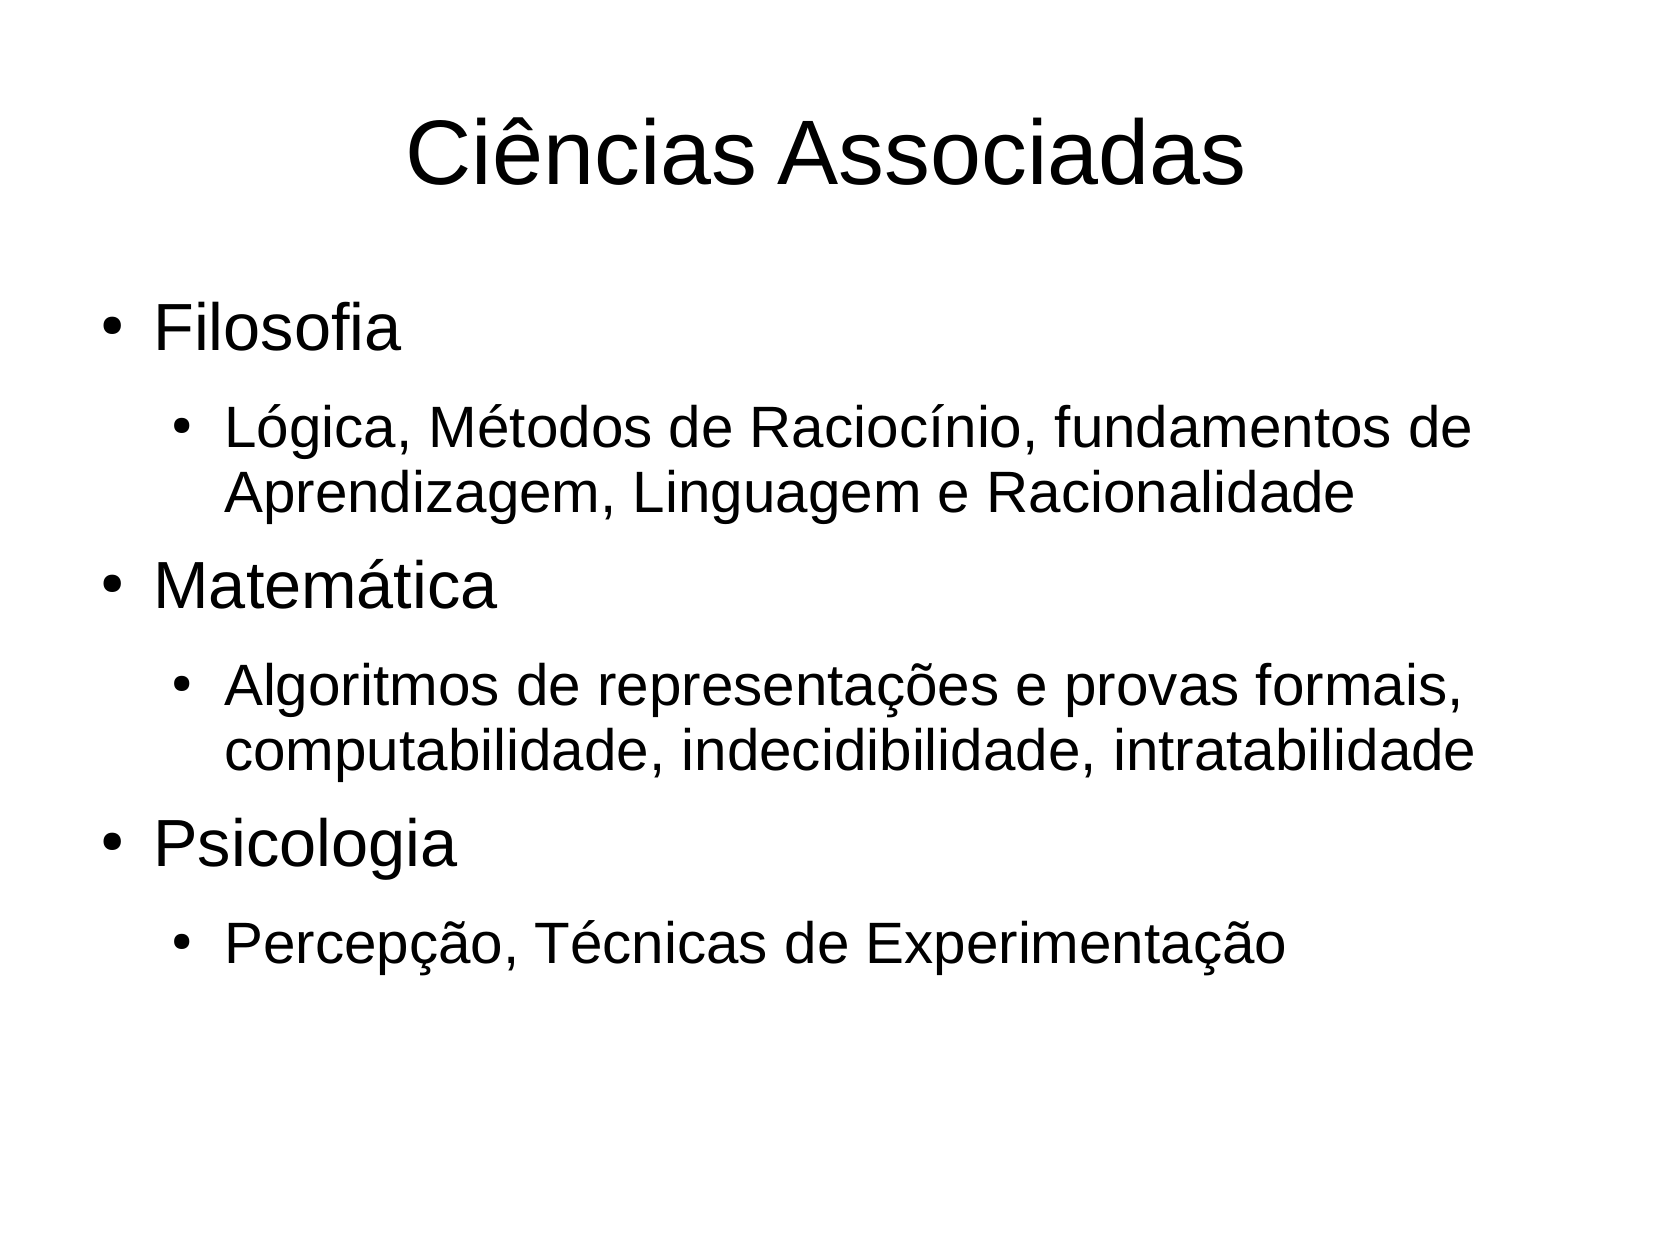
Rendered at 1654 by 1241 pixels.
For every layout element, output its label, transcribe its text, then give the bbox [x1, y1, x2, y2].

title Ciências Associadas [82, 49, 1571, 257]
list Filosofia Lógica, Métodos de Raciocínio, fundamentos de Aprendizagem, Linguagem e Racionalidade Matemática Algoritmos de representações e provas formais, computabilidade, indecidibilidade, intratabilidade Psicologia Percepção, Técnicas de Experimentação [82, 290, 1571, 1109]
